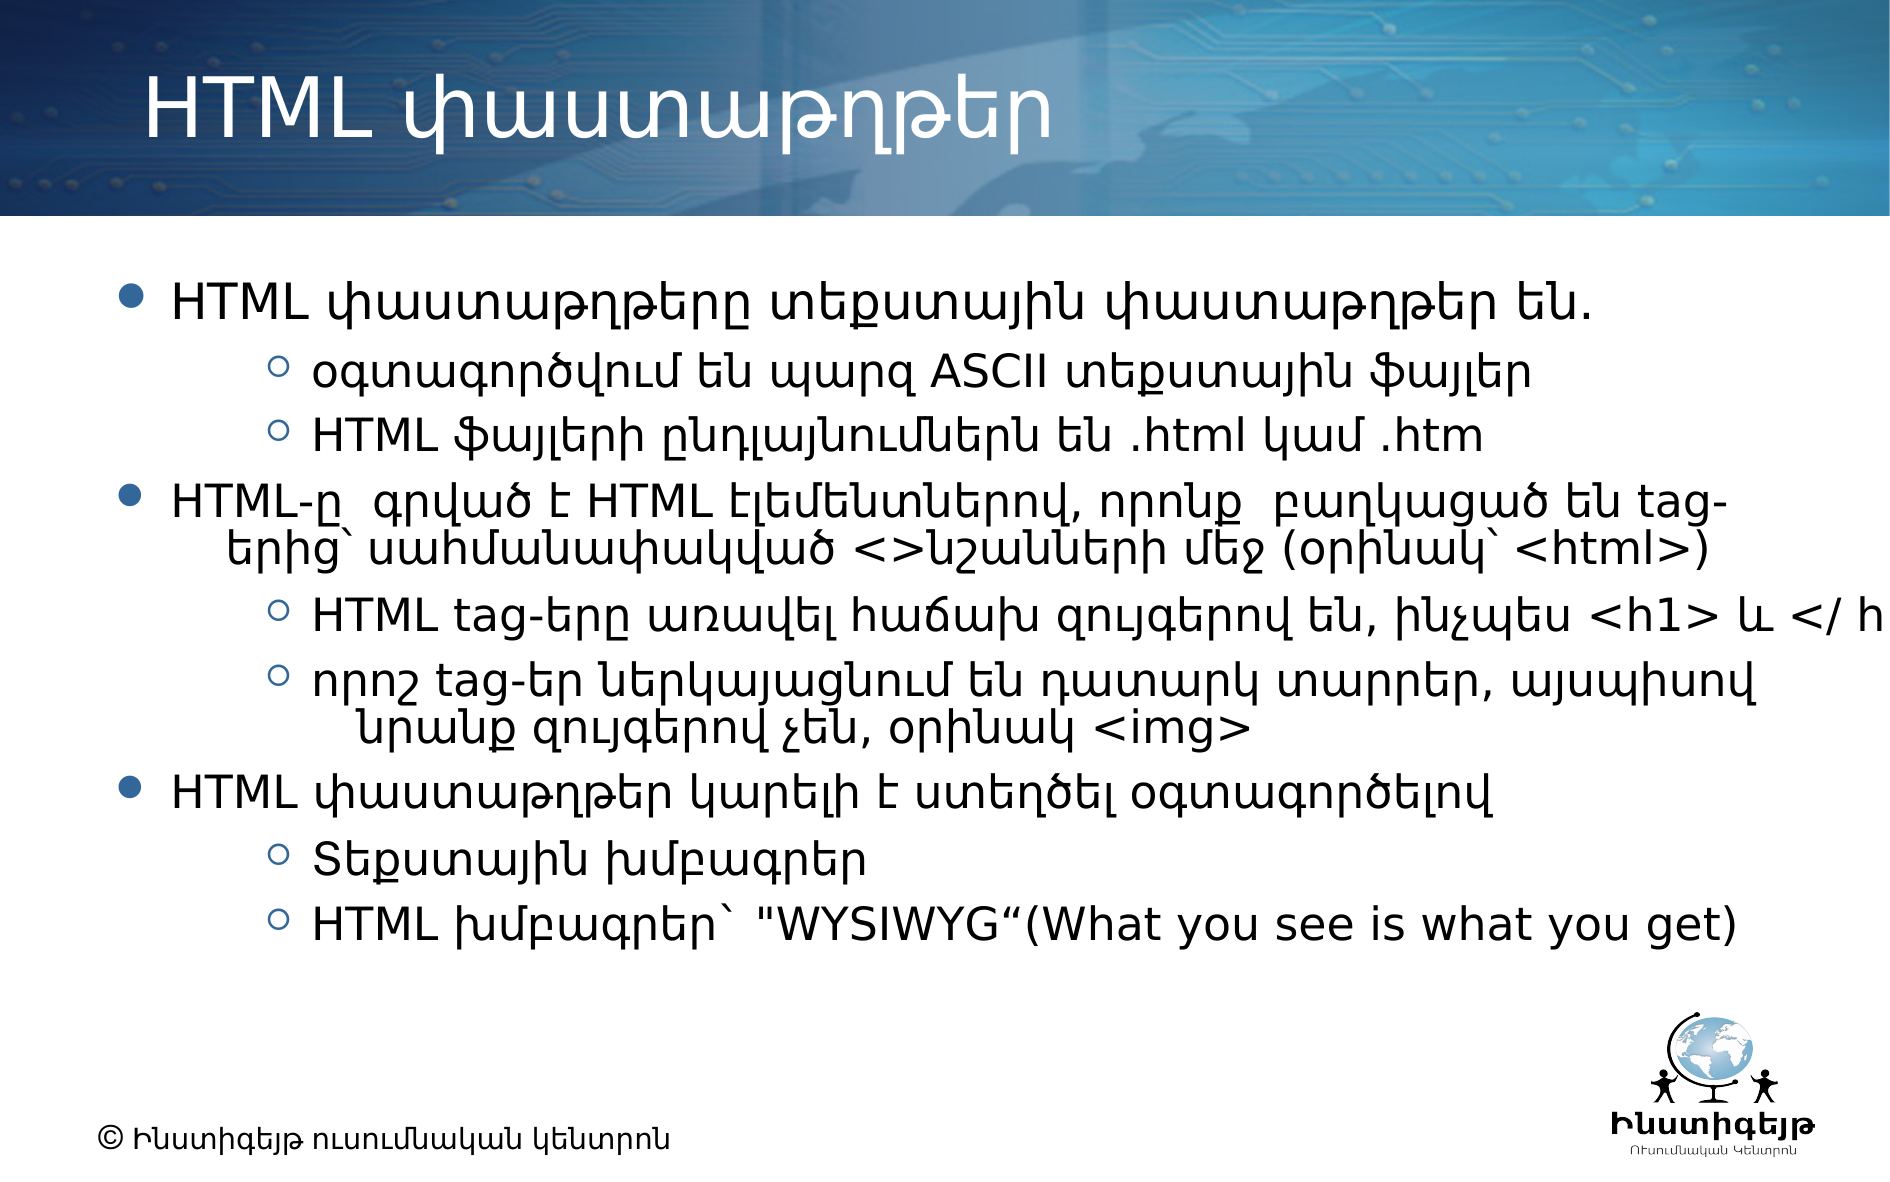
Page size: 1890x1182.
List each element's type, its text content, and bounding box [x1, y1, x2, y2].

text_box HTML փաստաթղթերը տեքստային փաստաթղթեր են․ օգտագործվում են պարզ ASCII տեքստային ֆայլեր HTML ֆայլերի ընդլայնումներն են .html կամ .htm HTML-ը գրված է HTML էլեմենտներով, որոնք բաղկացած են tag-երից՝ սահմանափակված <>նշանների մեջ (օրինակ՝ <html>) HTML tag-երը առավել հաճախ զույգերով են, ինչպես <h1> և </ h1> որոշ tag-եր ներկայացնում են դատարկ տարրեր, այսպիսով նրանք զույգերով չեն, օրինակ <img> HTML փաստաթղթեր կարելի է ստեղծել օգտագործելով Տեքստային խմբագրեր HTML խմբագրեր` "WYSIWYG“(What you see is what you get) [115, 278, 1805, 308]
picture [0, 0, 1890, 216]
picture [1612, 1012, 1815, 1157]
